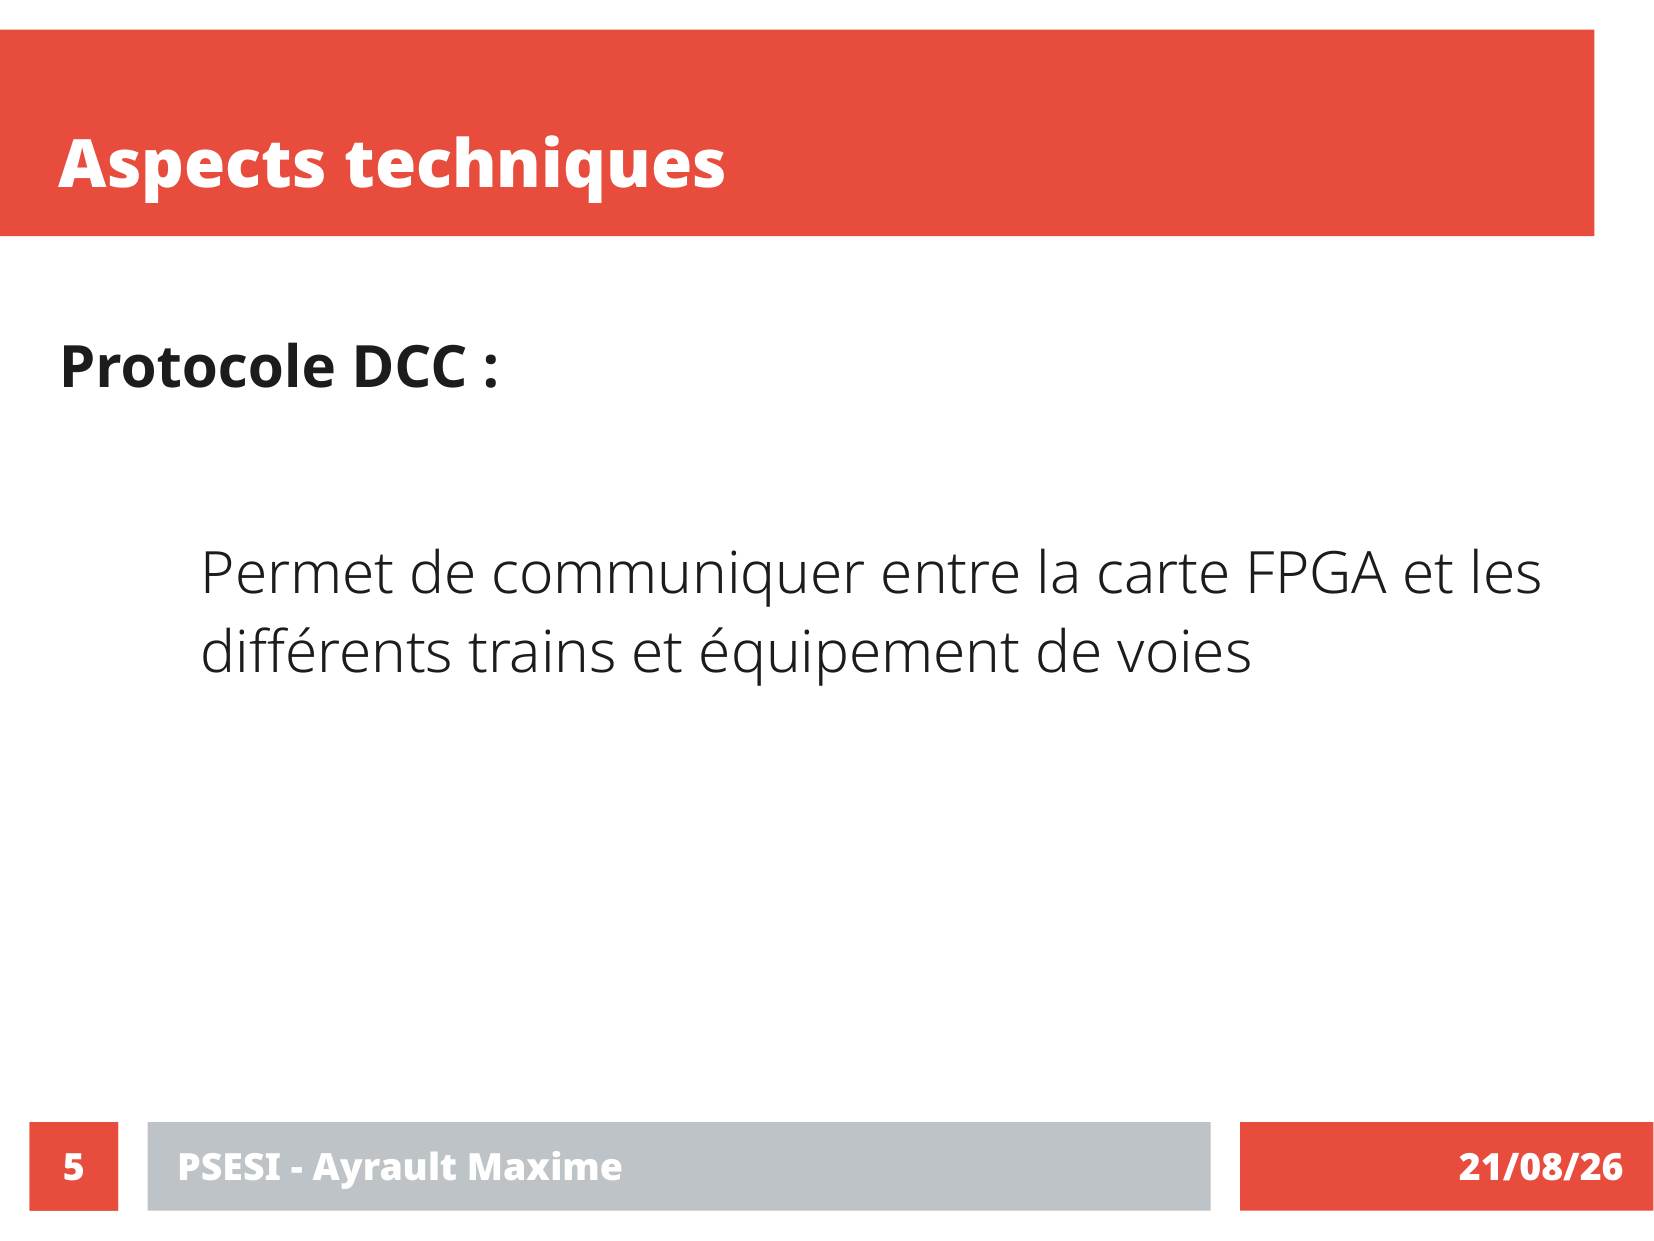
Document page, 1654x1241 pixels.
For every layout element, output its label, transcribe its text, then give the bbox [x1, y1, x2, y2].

list Protocole DCC : Permet de communiquer entre la carte FPGA et les différents trains et équipement de voies [59, 324, 1565, 1093]
title Aspects techniques [59, 59, 1595, 207]
